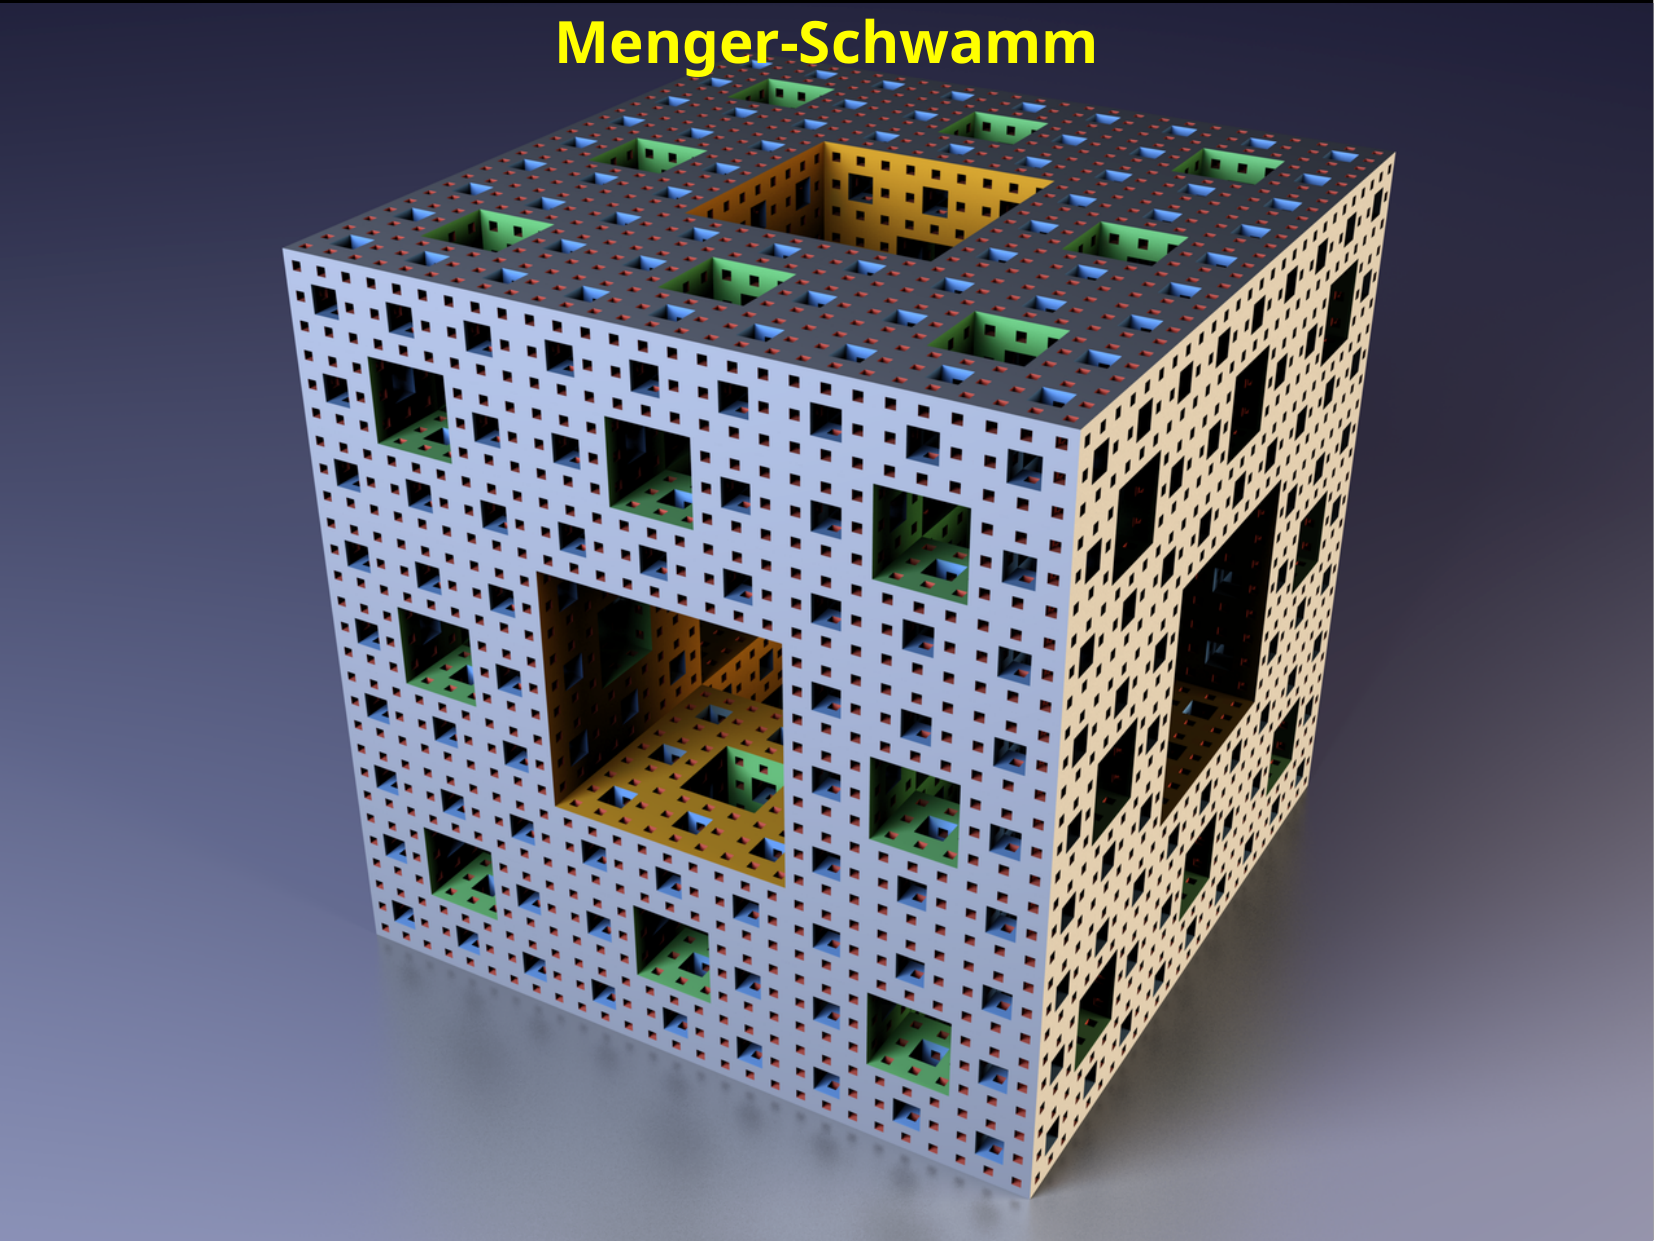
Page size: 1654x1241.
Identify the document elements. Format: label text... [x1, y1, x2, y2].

title Menger-Schwamm [35, 0, 1619, 83]
picture [0, 3, 1654, 1241]
